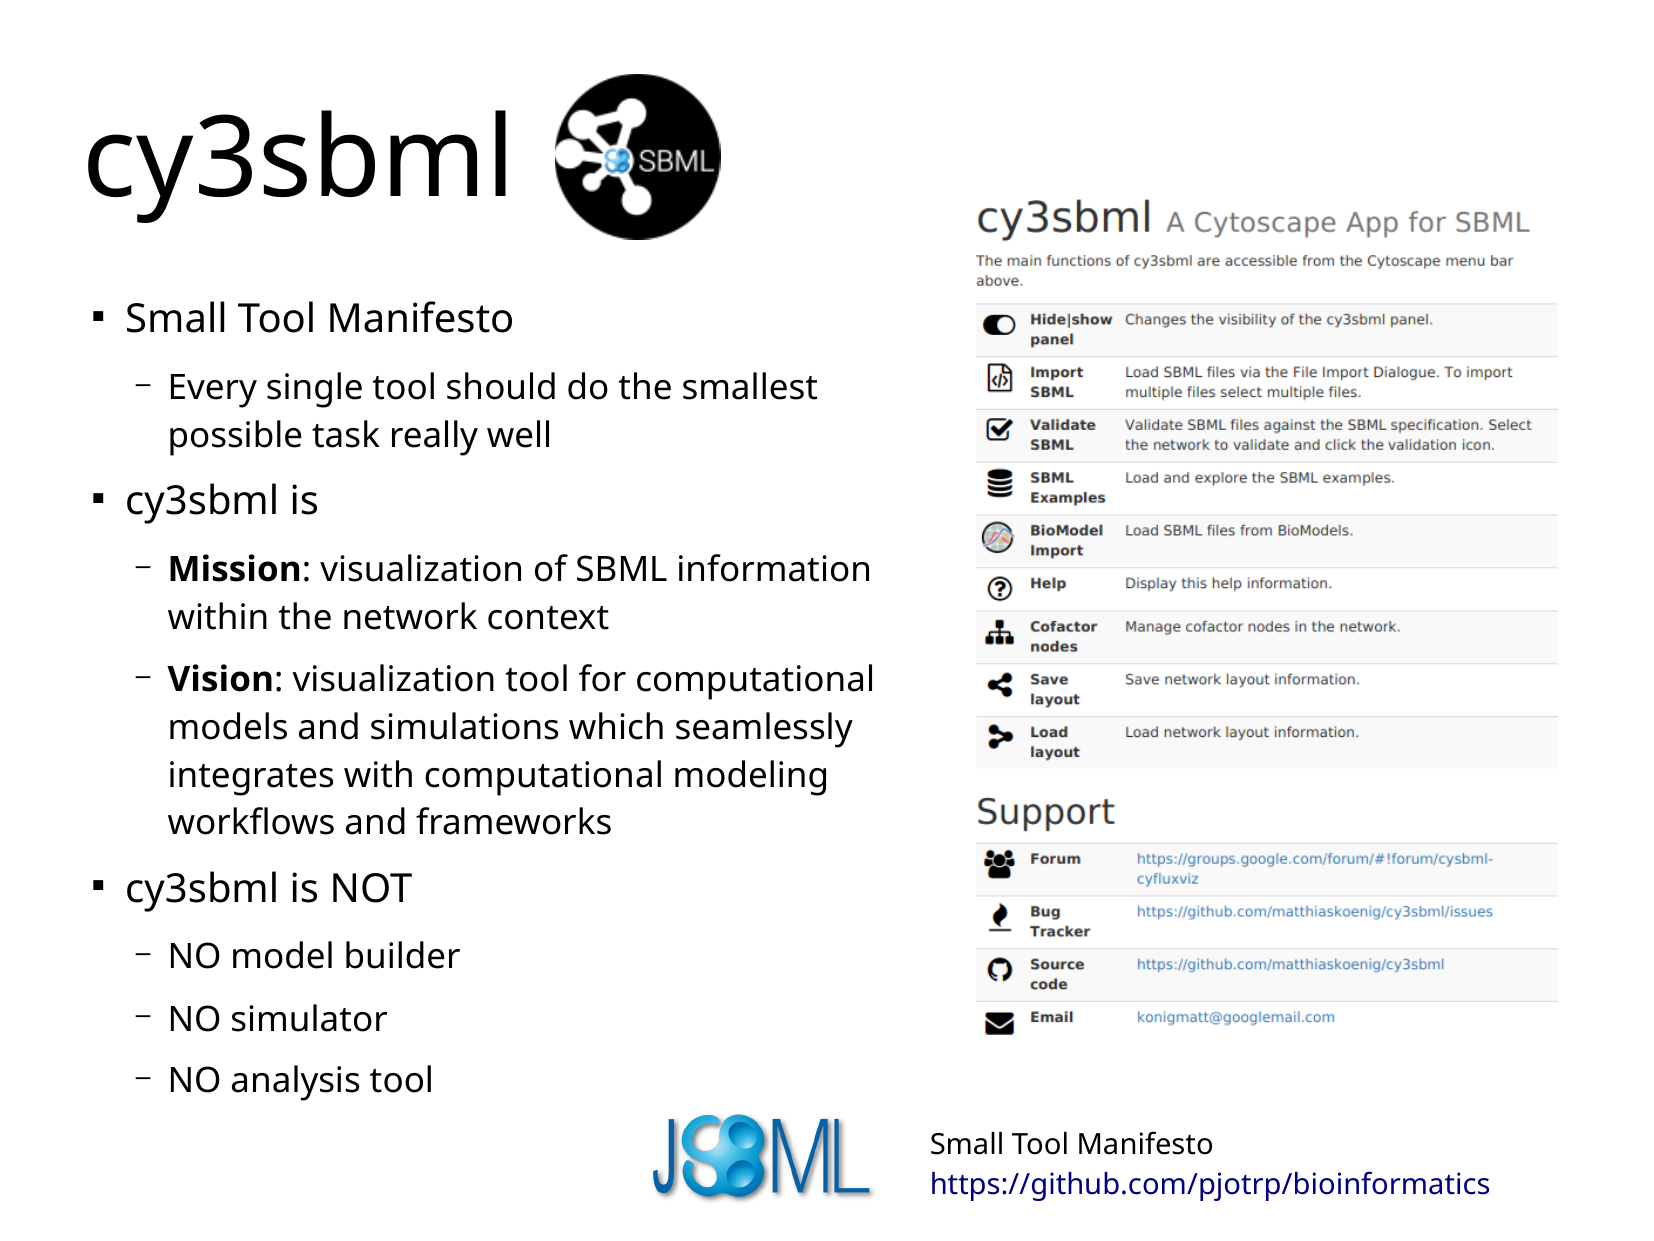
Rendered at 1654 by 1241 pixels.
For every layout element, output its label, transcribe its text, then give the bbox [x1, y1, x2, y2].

picture [555, 74, 721, 241]
picture [975, 257, 1558, 1036]
text_box Small Tool Manifesto https://github.com/pjotrp/bioinformatics [915, 1116, 1586, 1201]
title cy3sbml [82, 49, 1571, 257]
list Small Tool Manifesto Every single tool should do the smallest possible task really well cy3sbml is Mission: visualization of SBML information within the network context Vision: visualization tool for computational models and simulations which seamlessly integrates with computational modeling workflows and frameworks cy3sbml is NOT NO model builder NO simulator NO analysis tool [82, 290, 886, 1126]
picture [645, 1109, 882, 1207]
